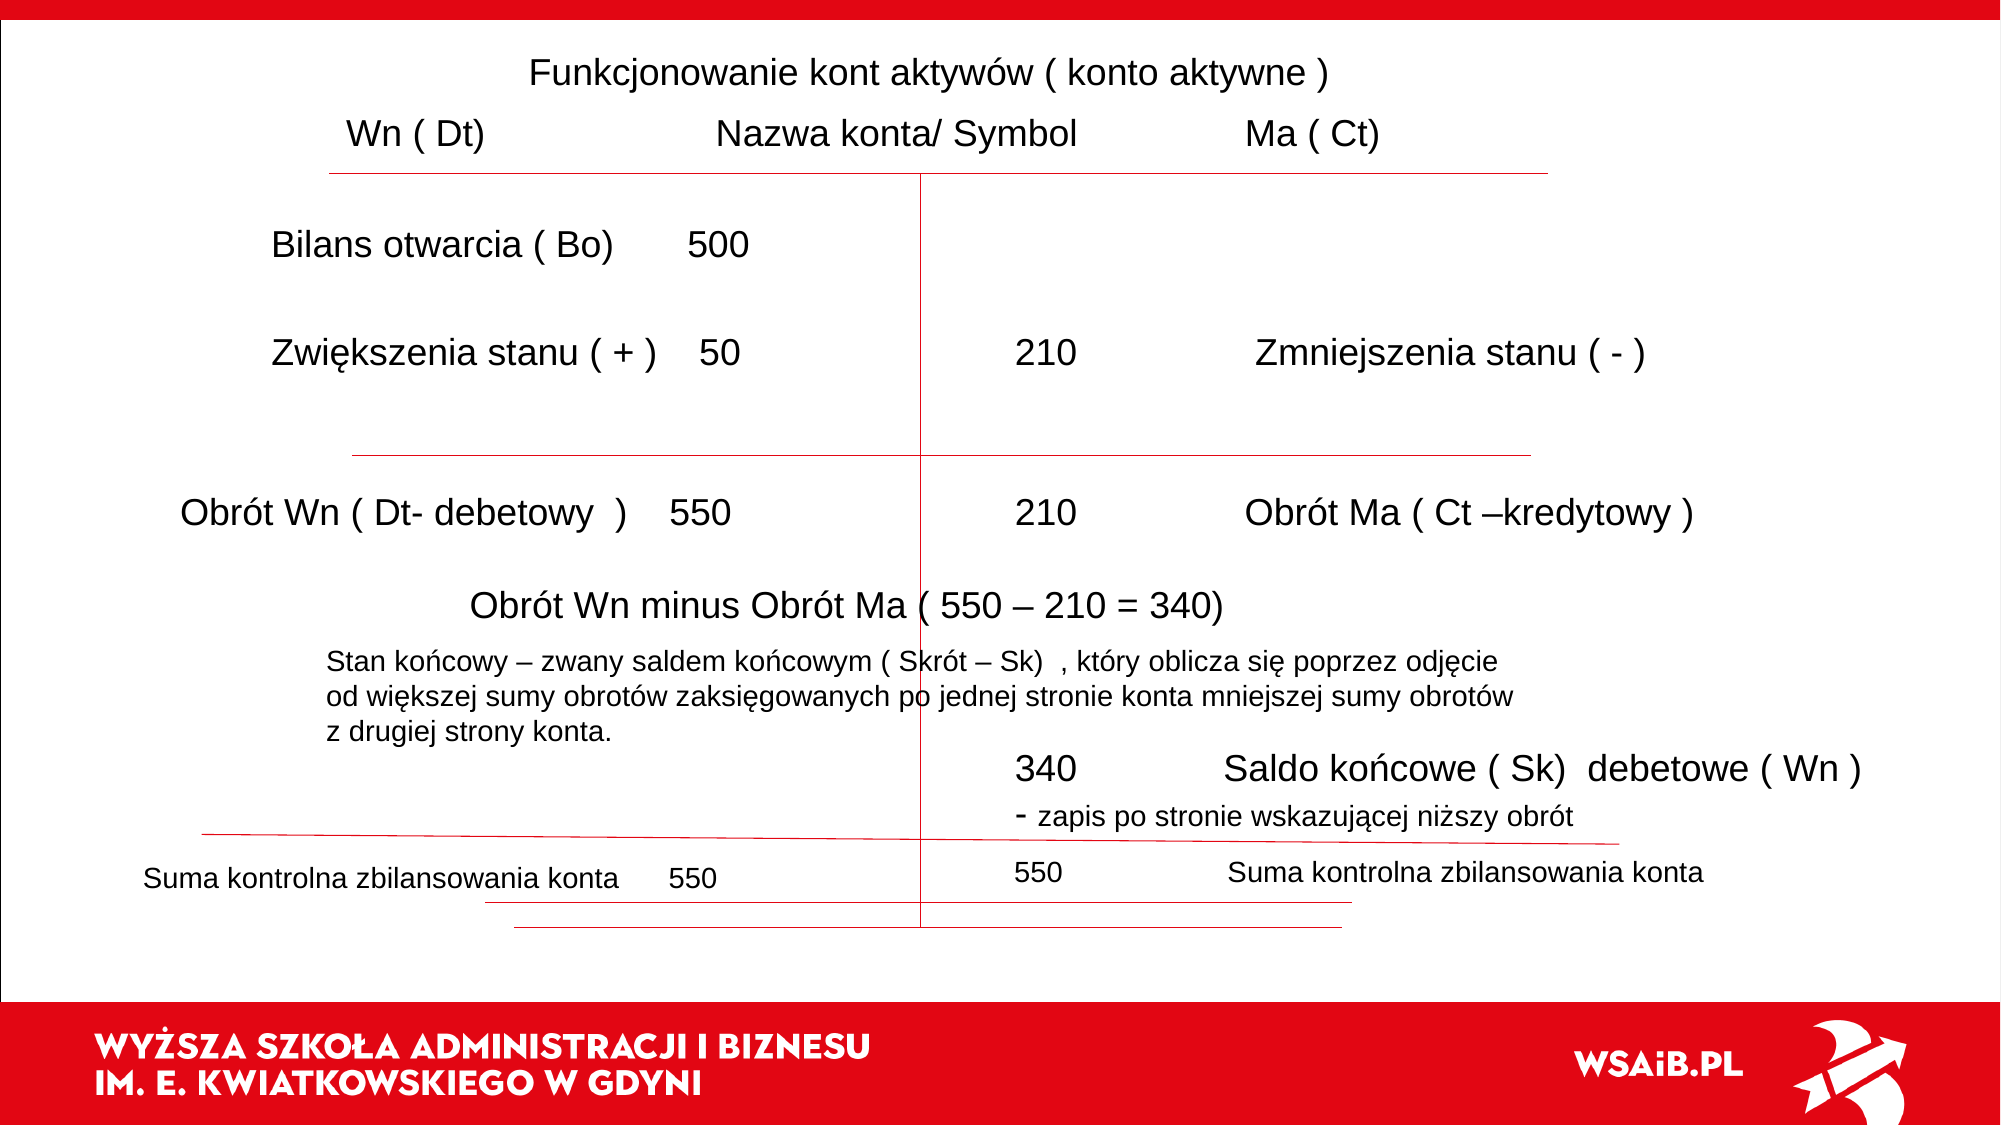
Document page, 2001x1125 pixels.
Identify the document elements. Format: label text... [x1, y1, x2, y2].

text_box 550 Suma kontrolna zbilansowania konta [958, 845, 1799, 896]
text_box Obrót Wn minus Obrót Ma ( 550 – 210 = 340) [454, 574, 1410, 634]
text_box 210 Obrót Ma ( Ct –kredytowy ) [958, 480, 1776, 541]
text_box 340 Saldo końcowe ( Sk) debetowe ( Wn ) - zapis po stronie wskazującej niższy obrót [999, 737, 1894, 887]
text_box Wn ( Dt) Nazwa konta/ Symbol Ma ( Ct) [329, 101, 1410, 162]
text_box Funkcjonowanie kont aktywów ( konto aktywne ) [352, 40, 1516, 101]
text_box 340 Saldo końcowe ( Sk) debetowe ( Wn ) - zapis po stronie wskazującej niższy obrót [999, 841, 1522, 845]
text_box Suma kontrolna zbilansowania konta 550 [20, 851, 797, 902]
text_box Bilans otwarcia ( Bo) 500 [256, 212, 835, 273]
text_box Stan końcowy – zwany saldem końcowym ( Skrót – Sk) , który oblicza się poprzez odjęcie od większej sumy obrotów zaksięgowanych po jednej stronie konta mniejszej sumy obrotów z drugiej strony konta. [311, 634, 1531, 755]
text_box 210 Zmniejszenia stanu ( - ) [958, 320, 1686, 426]
picture [0, 0, 2001, 1125]
text_box Obrót Wn ( Dt- debetowy ) 550 [154, 480, 887, 541]
text_box Zwiększenia stanu ( + ) 50 [246, 320, 783, 381]
